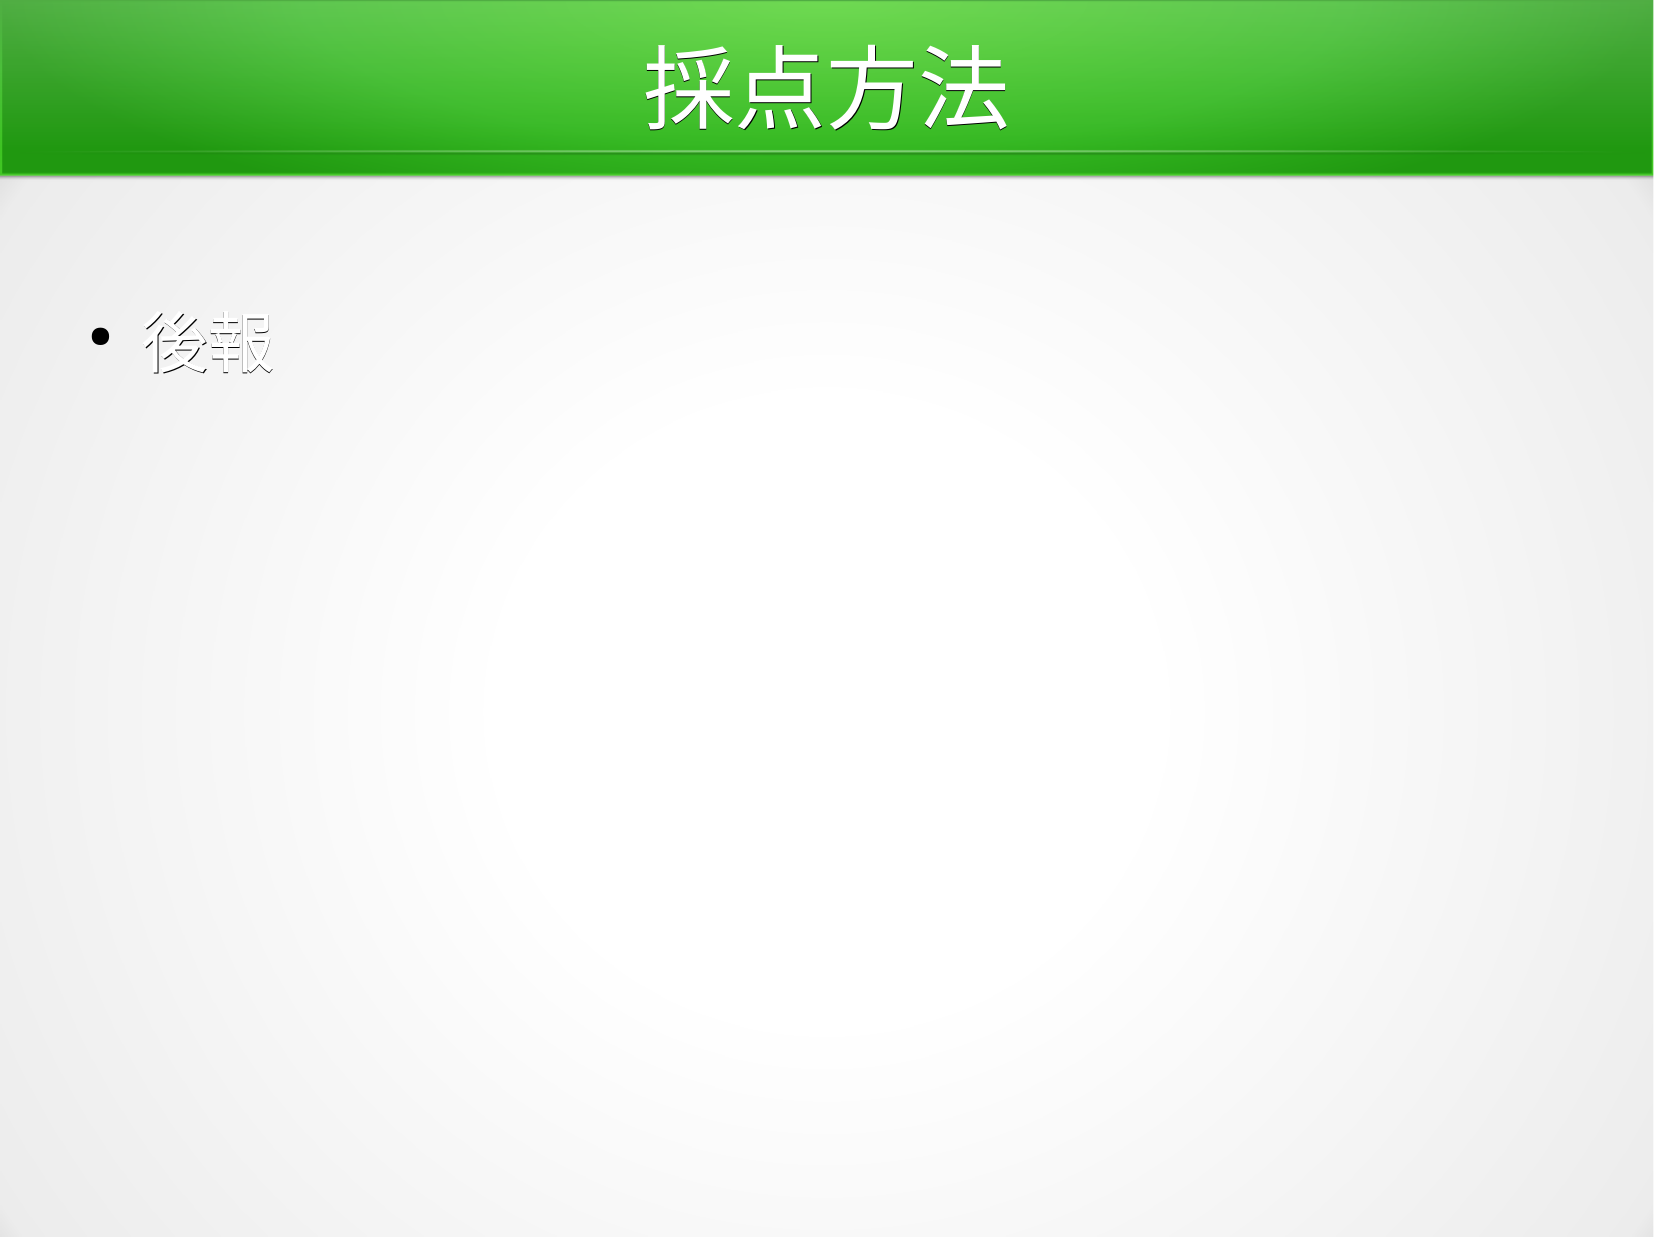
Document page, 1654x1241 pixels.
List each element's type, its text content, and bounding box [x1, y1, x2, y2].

list 後報 [70, 290, 1559, 1010]
picture [0, 0, 1654, 1237]
title 採点方法 [82, 11, 1571, 154]
